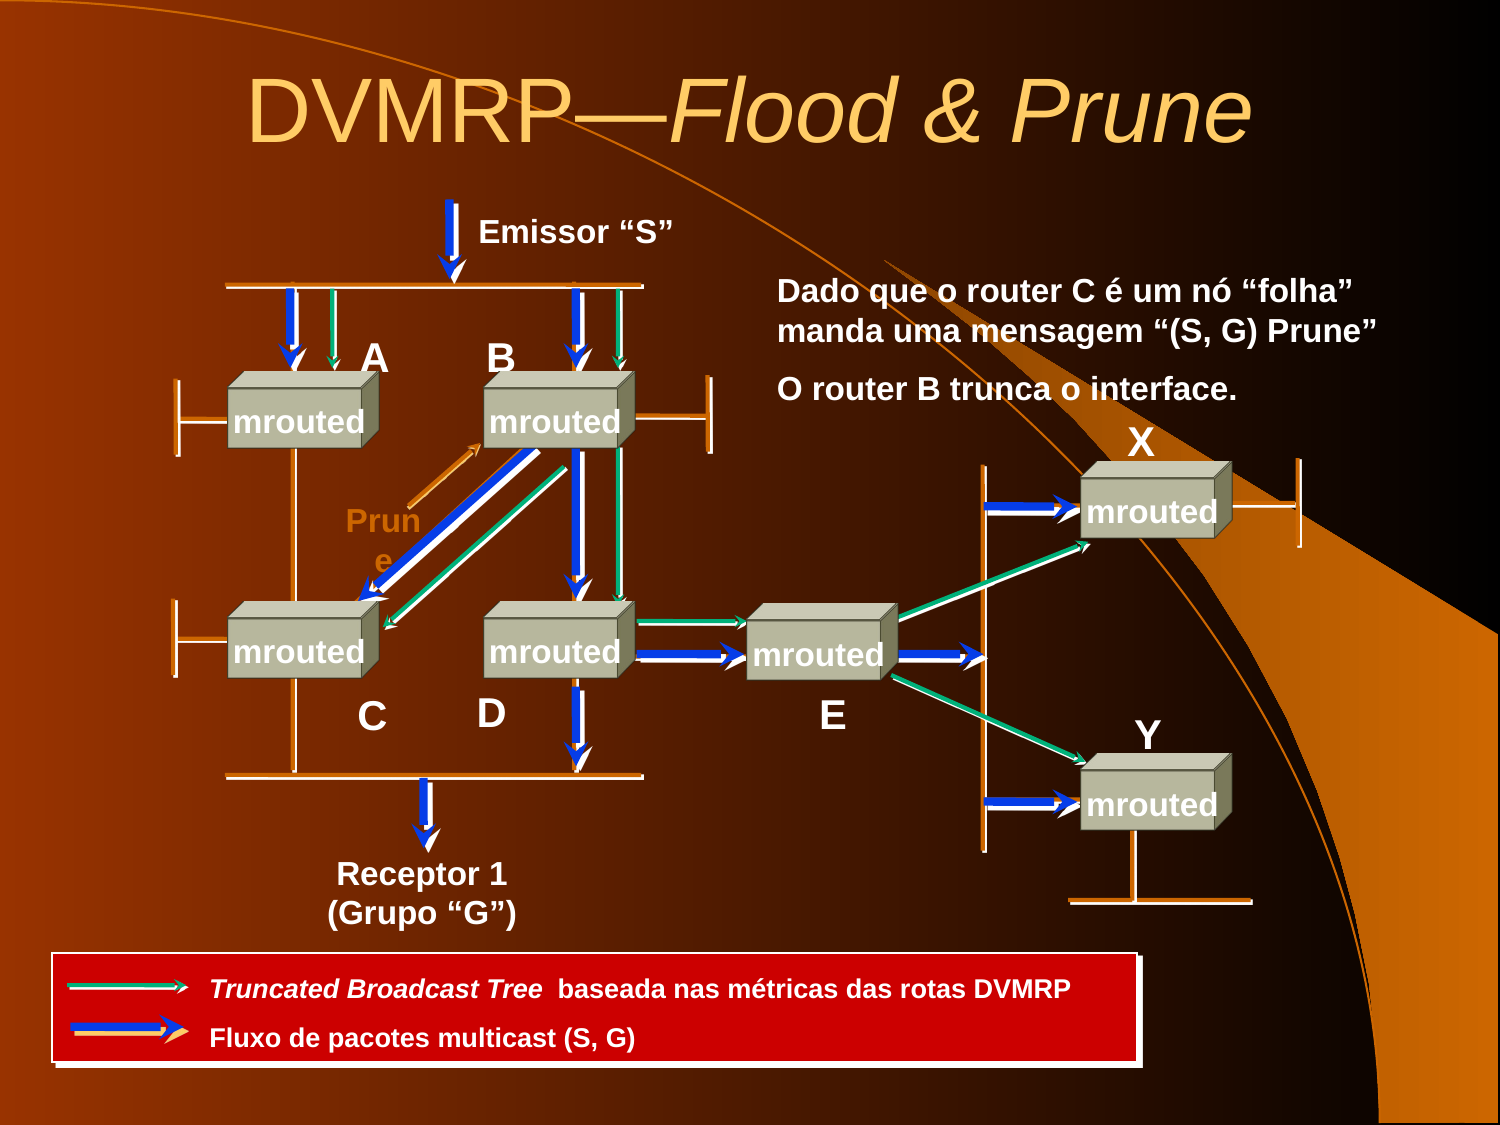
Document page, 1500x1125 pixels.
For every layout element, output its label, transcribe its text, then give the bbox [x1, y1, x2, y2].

text_box B [469, 322, 533, 389]
text_box O router B trunca o interface. [763, 360, 1409, 414]
picture [483, 371, 636, 393]
title DVMRP—Flood & Prune [24, 24, 1475, 188]
text_box Truncated Broadcast Tree baseada nas métricas das rotas DVMRP [194, 963, 1092, 1011]
text_box C [340, 680, 399, 747]
text_box D [454, 678, 529, 745]
text_box mrouted [1071, 483, 1234, 539]
text_box Fluxo de pacotes multicast (S, G) [194, 1012, 654, 1061]
text_box B [495, 359, 508, 368]
picture [227, 371, 380, 393]
picture [1080, 753, 1233, 775]
text_box A [343, 322, 402, 389]
picture [746, 603, 899, 625]
text_box A [370, 349, 378, 360]
text_box Receptor 1 (Grupo “G”) [319, 848, 525, 936]
text_box mrouted [737, 625, 901, 681]
text_box Y [1117, 699, 1179, 753]
text_box mrouted [217, 622, 381, 679]
text_box Emissor “S” [471, 206, 682, 254]
text_box B [495, 348, 506, 355]
text_box Prune [321, 491, 446, 547]
text_box mrouted [217, 393, 381, 449]
picture [227, 601, 380, 622]
text_box Dado que o router C é um nó “folha” manda uma mensagem “(S, G) Prune” [763, 262, 1409, 356]
text_box X [1110, 414, 1172, 461]
text_box mrouted [1071, 775, 1234, 831]
text_box E [802, 681, 864, 746]
text_box mrouted [473, 622, 637, 679]
text_box mrouted [473, 393, 637, 449]
text_box [52, 952, 1138, 1063]
picture [483, 601, 636, 622]
picture [1080, 461, 1233, 483]
